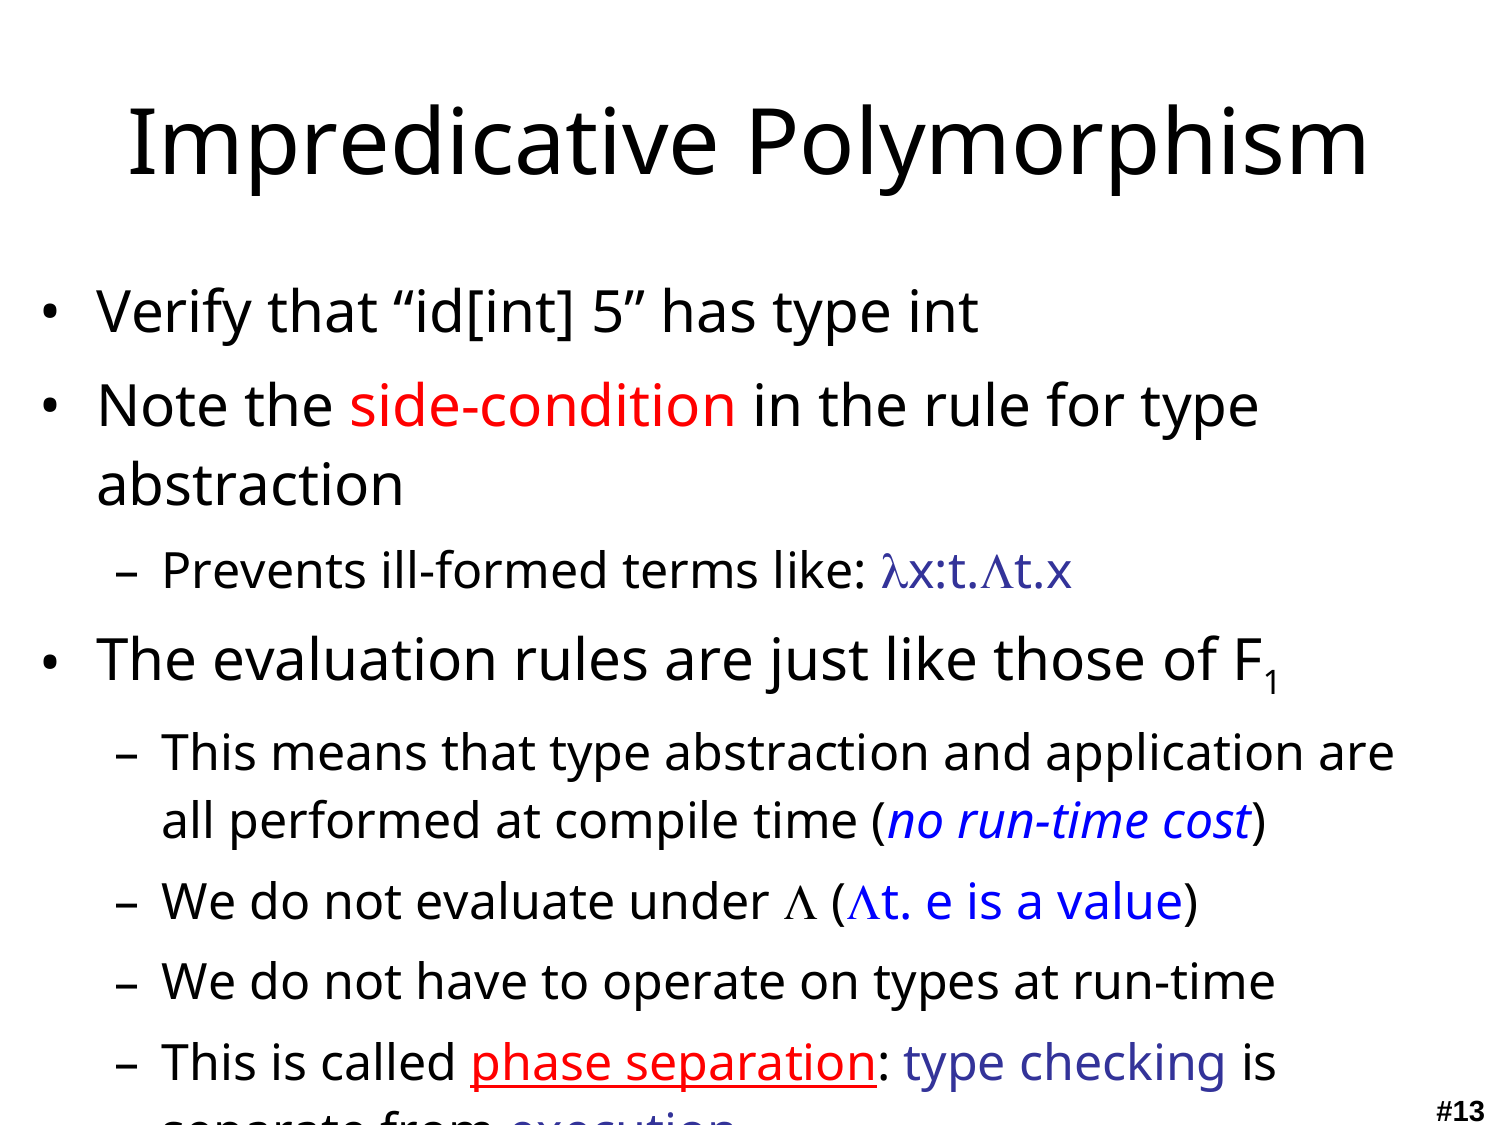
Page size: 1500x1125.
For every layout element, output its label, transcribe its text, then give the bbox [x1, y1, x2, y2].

title Impredicative Polymorphism [24, 45, 1476, 233]
list Verify that “id[int] 5” has type int Note the side-condition in the rule for type abstraction Prevents ill-formed terms like: x:t.t.x The evaluation rules are just like those of F1 This means that type abstraction and application are all performed at compile time (no run-time cost) We do not evaluate under  (t. e is a value) We do not have to operate on types at run-time This is called phase separation: type checking is separate from execution [24, 262, 1476, 1101]
